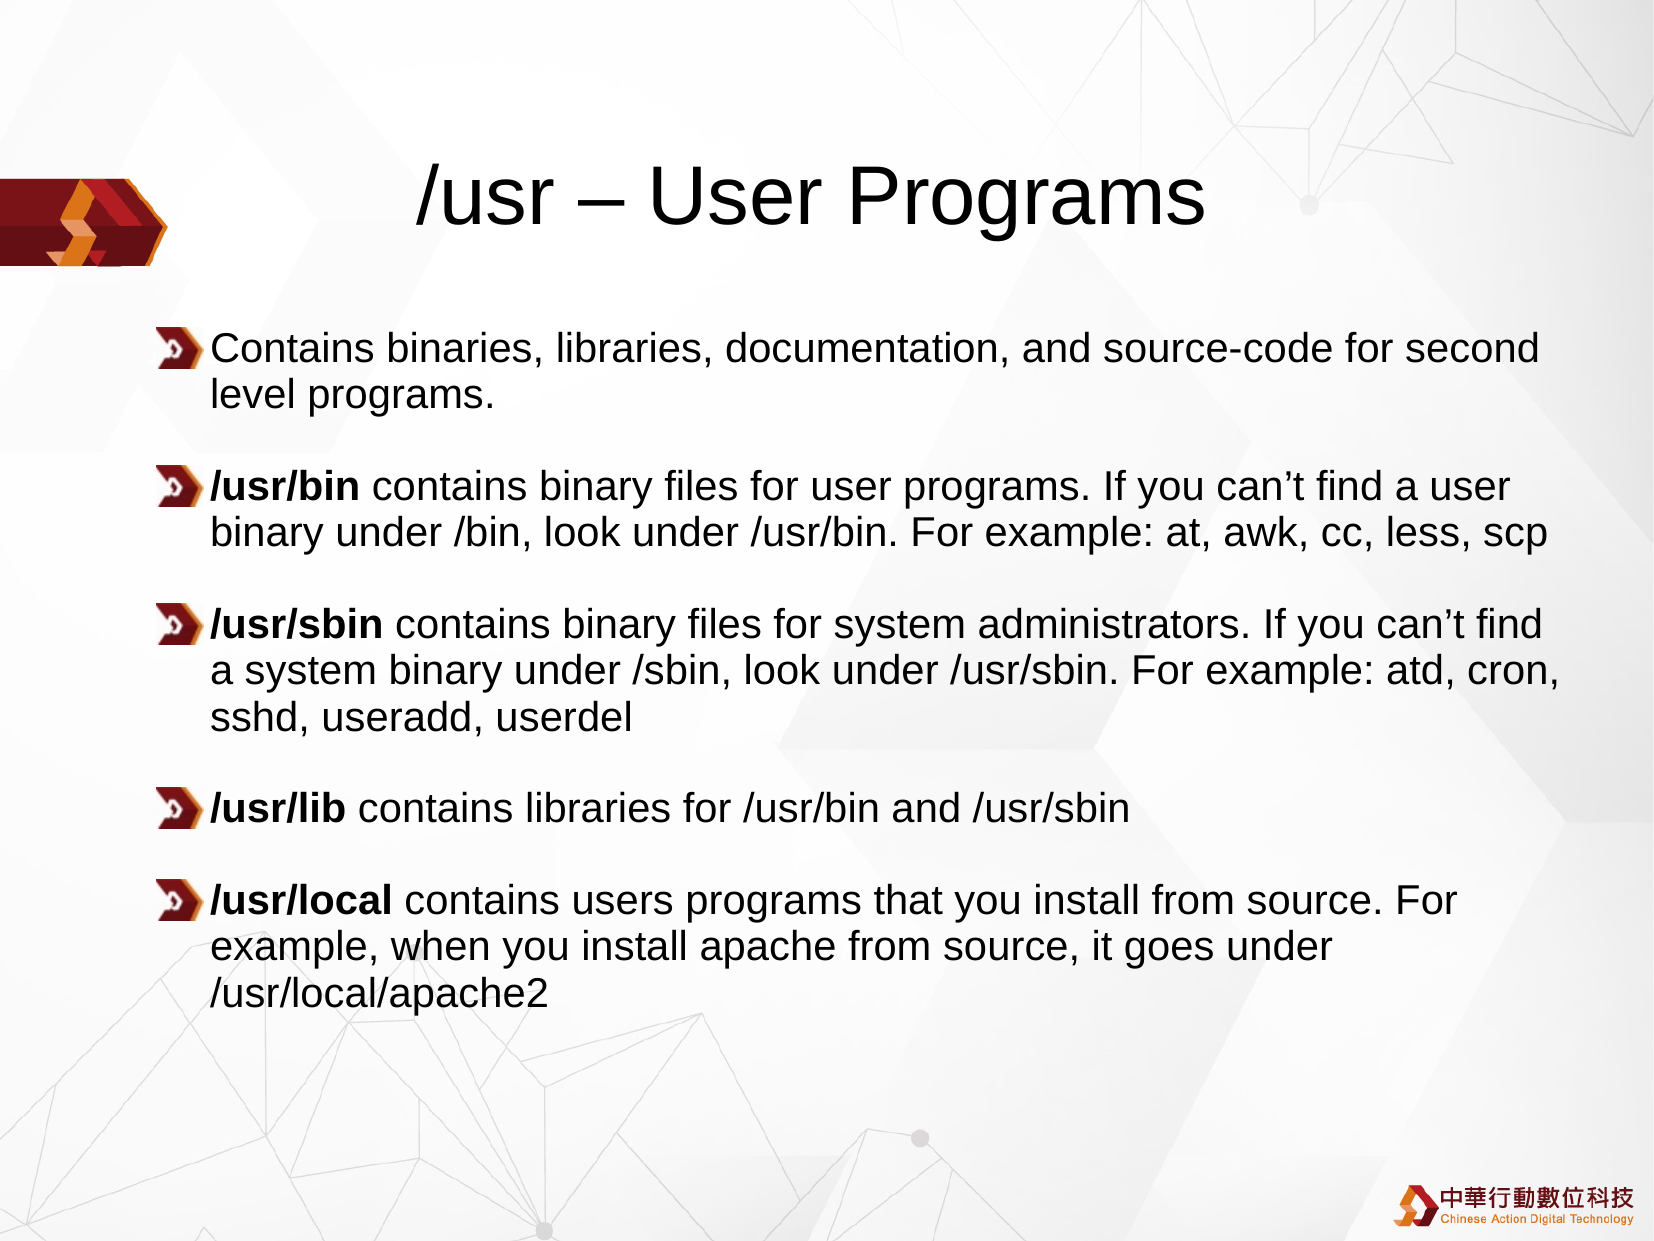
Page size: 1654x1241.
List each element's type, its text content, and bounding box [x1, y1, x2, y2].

title /usr – User Programs [118, 112, 1506, 281]
list Contains binaries, libraries, documentation, and source-code for second level programs. /usr/bin contains binary files for user programs. If you can’t find a user binary under /bin, look under /usr/bin. For example: at, awk, cc, less, scp /usr/sbin contains binary files for system administrators. If you can’t find a system binary under /sbin, look under /usr/sbin. For example: atd, cron, sshd, useradd, userdel /usr/lib contains libraries for /usr/bin and /usr/sbin /usr/local contains users programs that you install from source. For example, when you install apache from source, it goes under /usr/local/apache2 [118, 324, 1571, 1170]
picture [0, 0, 1654, 1241]
